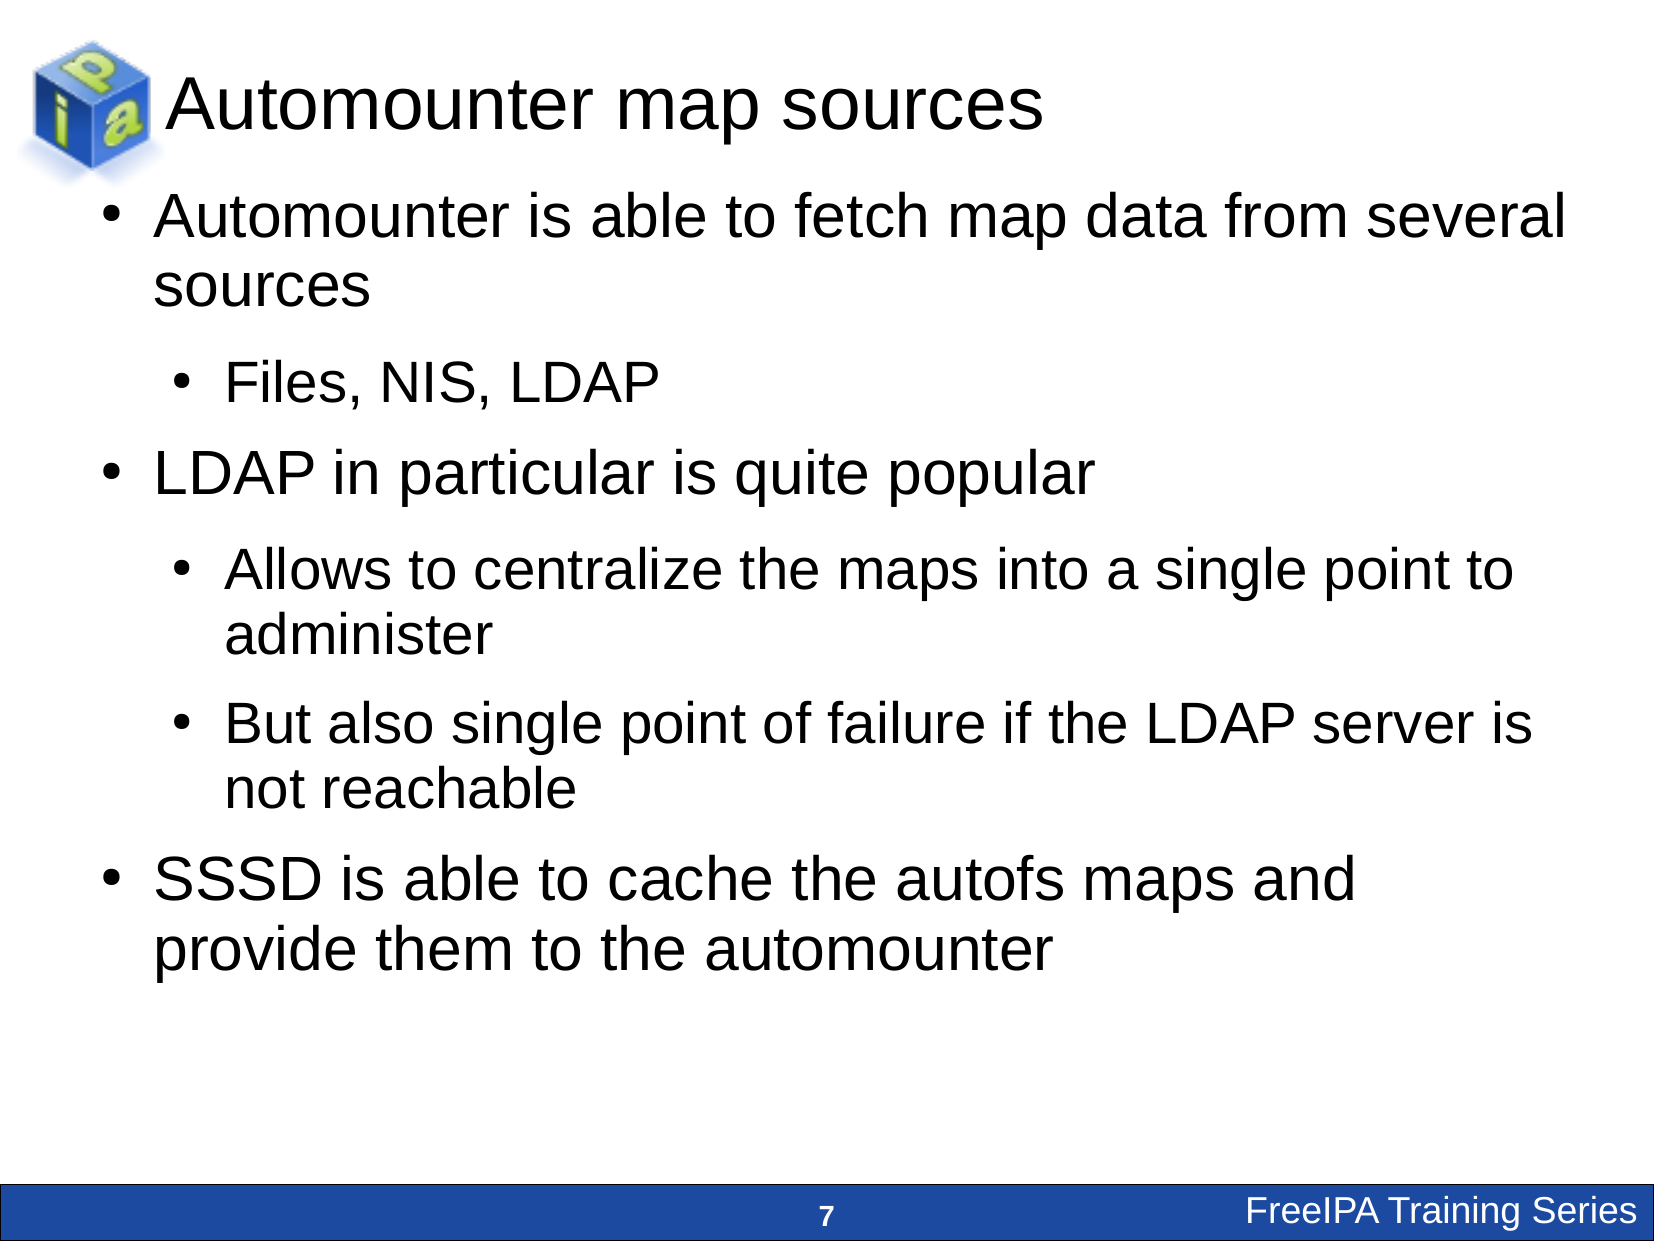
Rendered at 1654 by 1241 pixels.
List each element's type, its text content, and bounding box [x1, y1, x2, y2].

title Automounter map sources [165, 0, 1654, 208]
list Automounter is able to fetch map data from several sources Files, NIS, LDAP LDAP in particular is quite popular Allows to centralize the maps into a single point to administer But also single point of failure if the LDAP server is not reachable SSSD is able to cache the autofs maps and provide them to the automounter [82, 180, 1571, 1161]
picture [17, 34, 165, 193]
